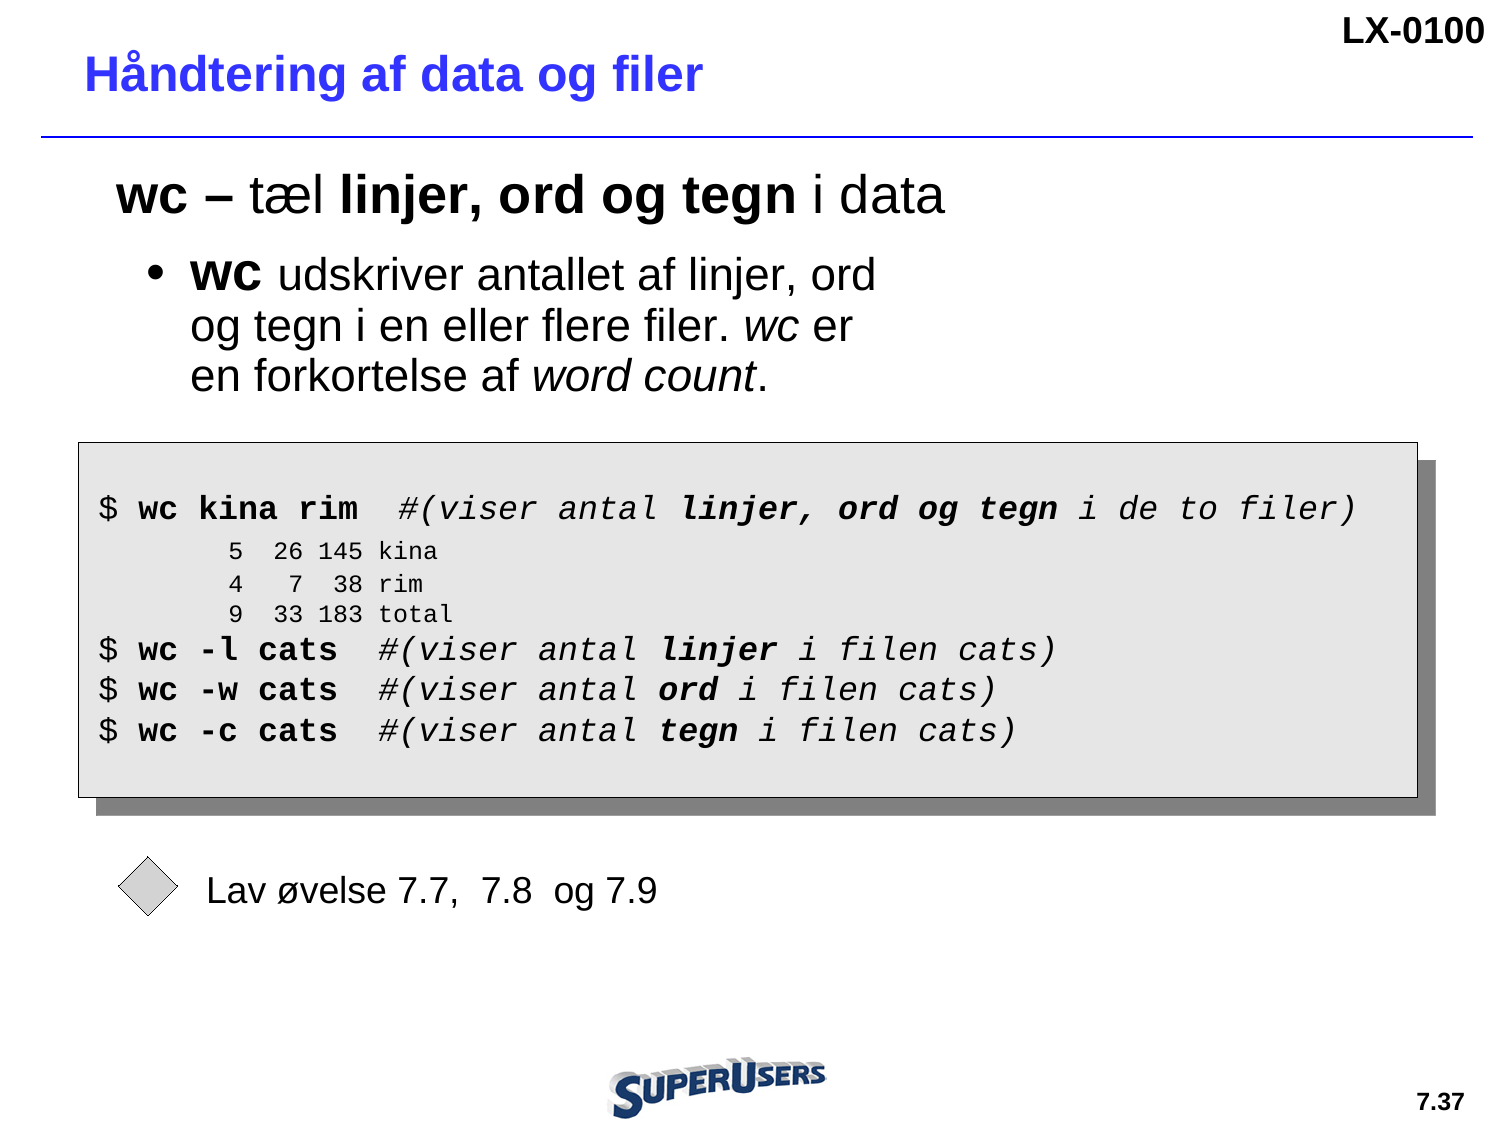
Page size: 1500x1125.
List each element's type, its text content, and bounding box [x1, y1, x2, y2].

text_box $ wc kina rim #(viser antal linjer, ord og tegn i de to filer) 5 26 145 kina 4 7 38 rim 9 33 183 total $ wc -l cats #(viser antal linjer i filen cats) $ wc -w cats #(viser antal ord i filen cats) $ wc -c cats #(viser antal tegn i filen cats) [78, 442, 1418, 798]
text_box [118, 856, 178, 916]
text_box Lav øvelse 7.7, 7.8 og 7.9 [206, 866, 1034, 963]
list wc – tæl linjer, ord og tegn i data wc udskriver antallet af linjer, ord og tegn i en eller flere filer. wc er en forkortelse af word count. [59, 160, 1388, 411]
title Håndtering af data og filer [76, 39, 1424, 126]
picture [605, 1057, 827, 1122]
